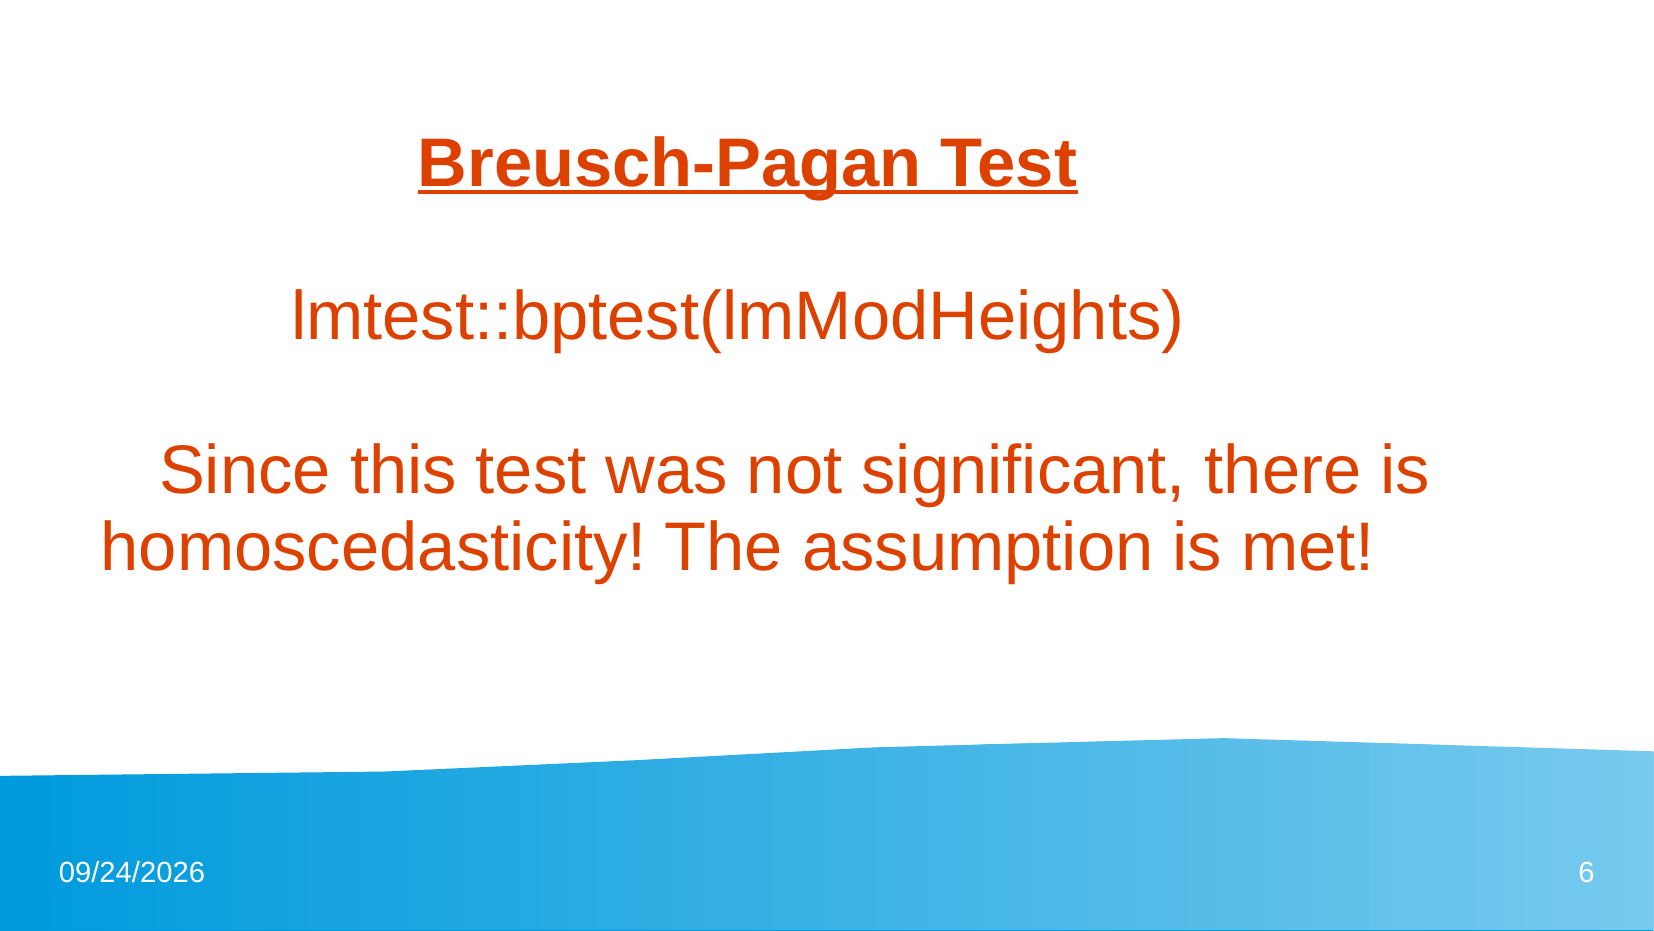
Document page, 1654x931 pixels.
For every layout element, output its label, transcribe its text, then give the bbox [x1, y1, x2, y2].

title Breusch-Pagan Test lmtest::bptest(lmModHeights) Since this test was not significant, there is homoscedasticity! The assumption is met! [0, 124, 1477, 585]
